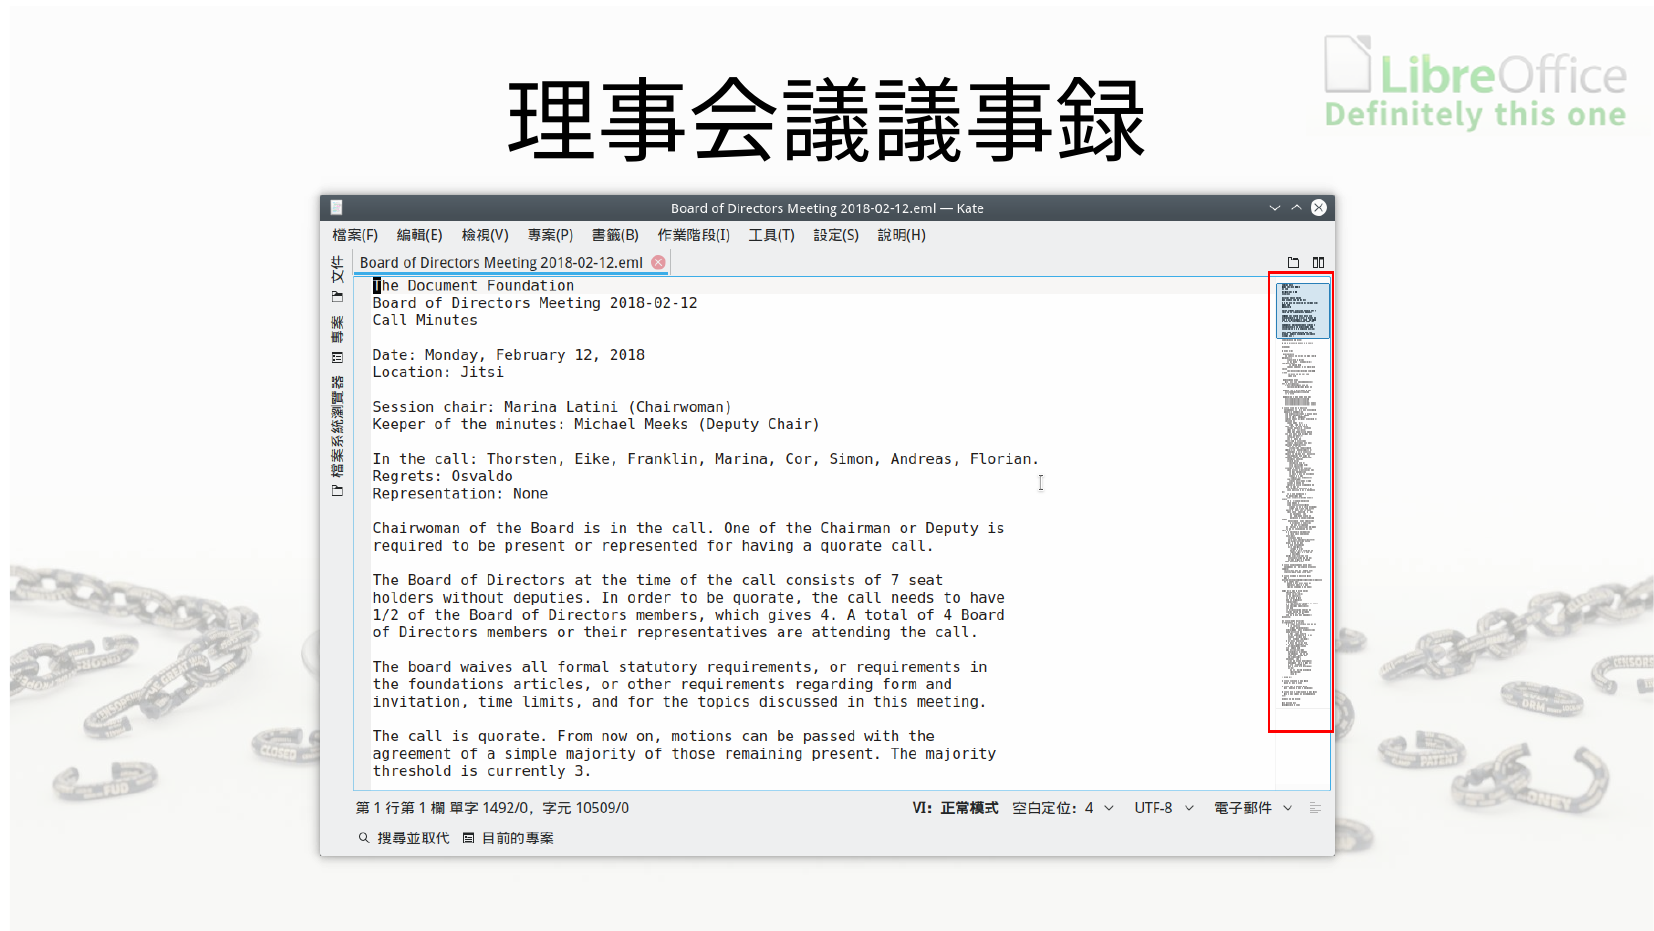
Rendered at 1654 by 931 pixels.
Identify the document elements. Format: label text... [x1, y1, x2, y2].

title 理事会議議事録 [82, 37, 1571, 193]
picture [9, 6, 1654, 931]
